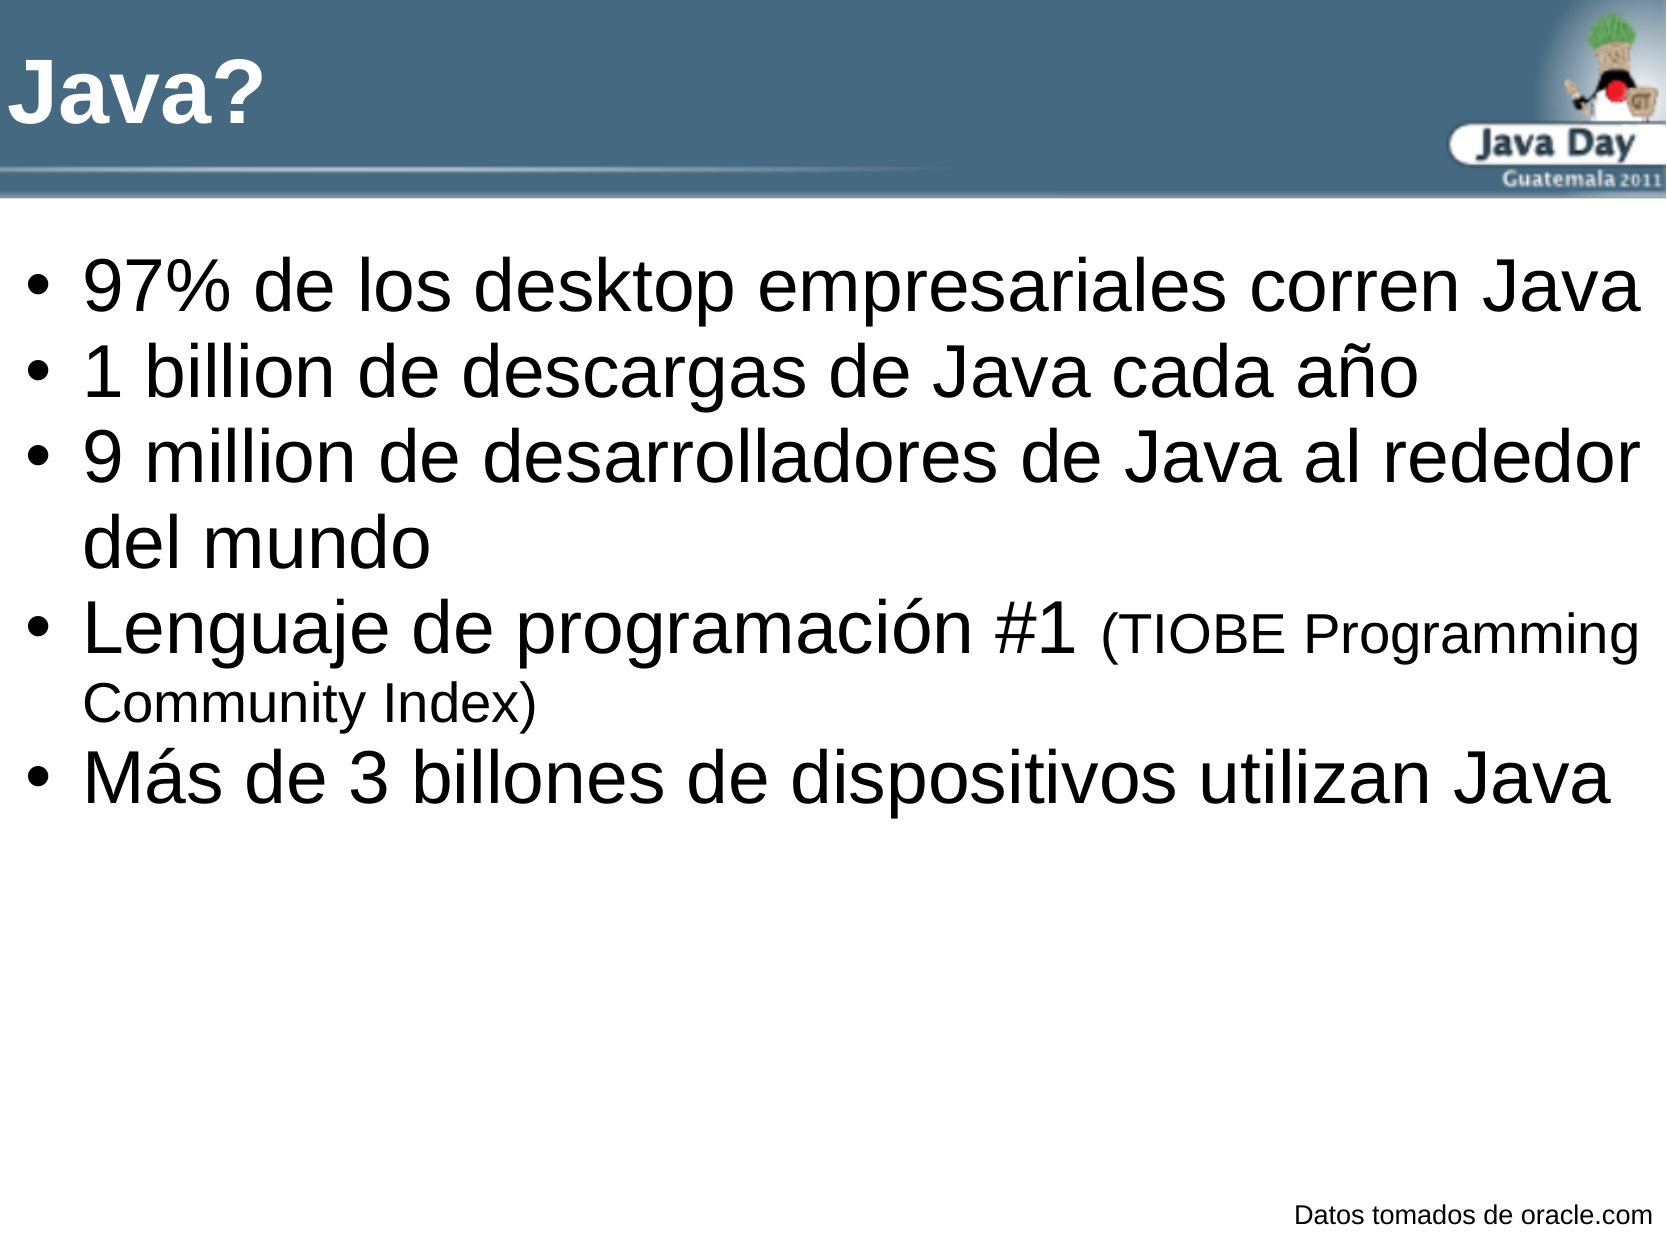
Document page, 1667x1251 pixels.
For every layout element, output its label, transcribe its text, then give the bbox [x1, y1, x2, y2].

picture [0, 0, 1666, 200]
text_box 97% de los desktop empresariales corren Java 1 billion de descargas de Java cada año 9 million de desarrolladores de Java al rededor del mundo Lenguaje de programación #1 (TIOBE Programming Community Index) Más de 3 billones de dispositivos utilizan Java [7, 243, 1660, 821]
text_box Java? [7, 39, 1502, 145]
text_box Datos tomados de oracle.com [959, 1199, 1653, 1231]
